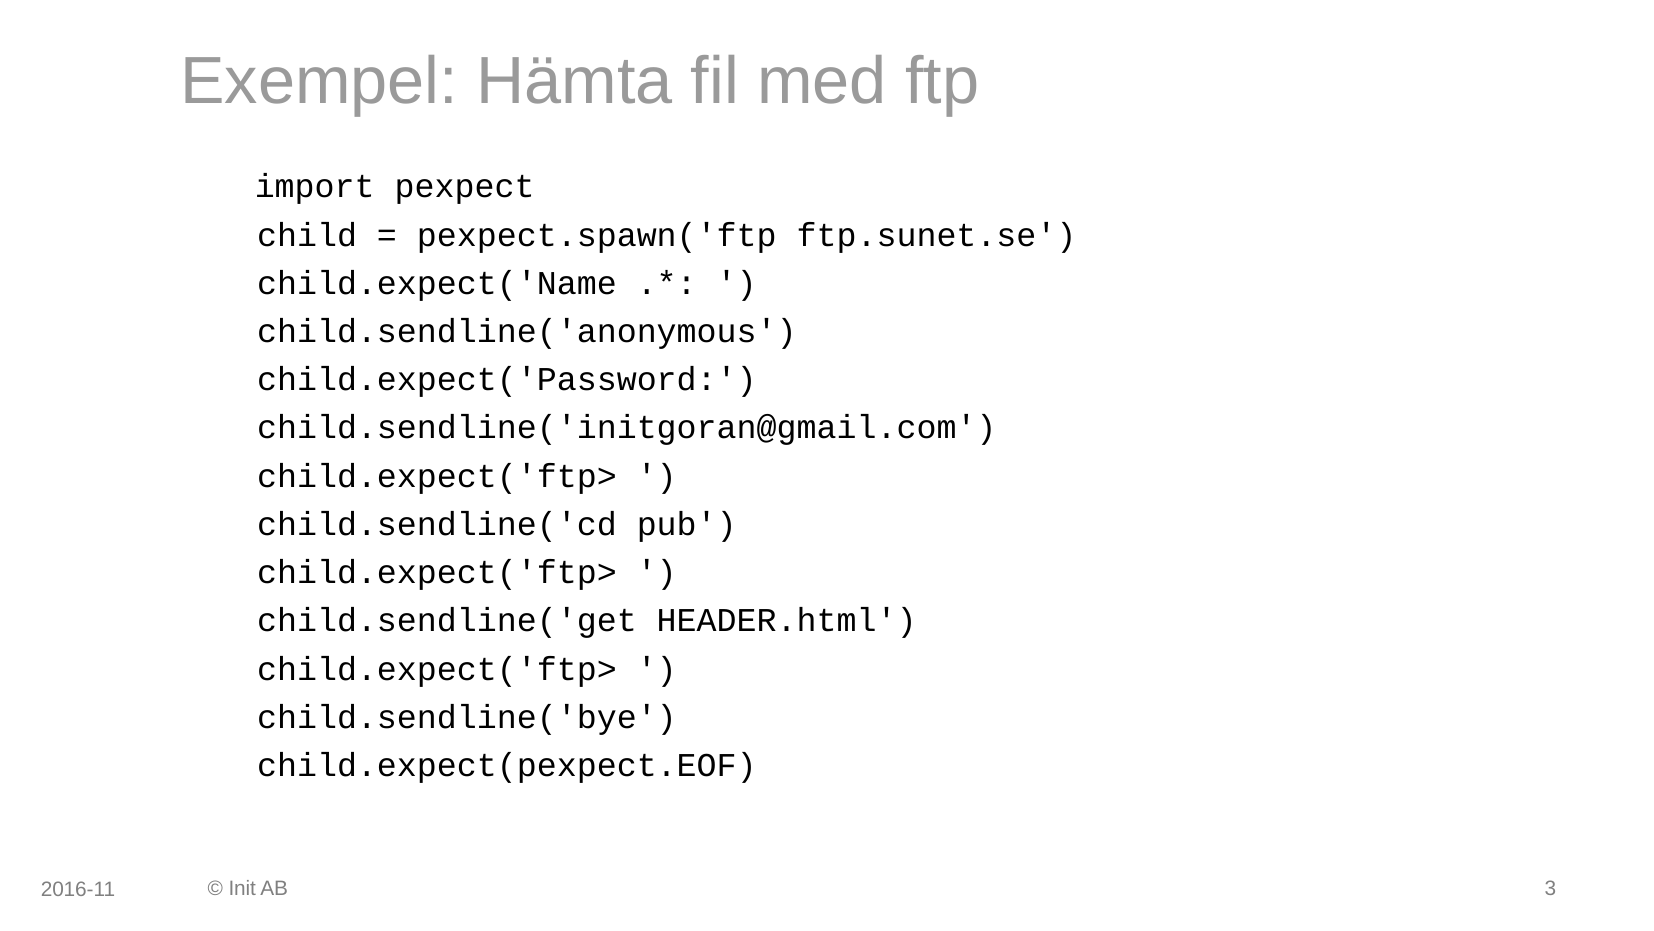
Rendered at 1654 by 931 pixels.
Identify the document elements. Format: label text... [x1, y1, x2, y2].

text_box Exempel: Hämta fil med ftp [165, 0, 1489, 125]
text_box <nummer> [1488, 857, 1571, 908]
text_box 2016-11 [26, 858, 164, 909]
text_box © Init AB [192, 857, 1461, 908]
text_box import pexpect child = pexpect.spawn('ftp ftp.sunet.se') child.expect('Name .*: ') child.sendline('anonymous') child.expect('Password:') child.sendline('initgoran@gmail.com') child.expect('ftp> ') child.sendline('cd pub') child.expect('ftp> ') child.sendline('get HEADER.html') child.expect('ftp> ') child.sendline('bye') child.expect(pexpect.EOF) [165, 156, 1489, 801]
